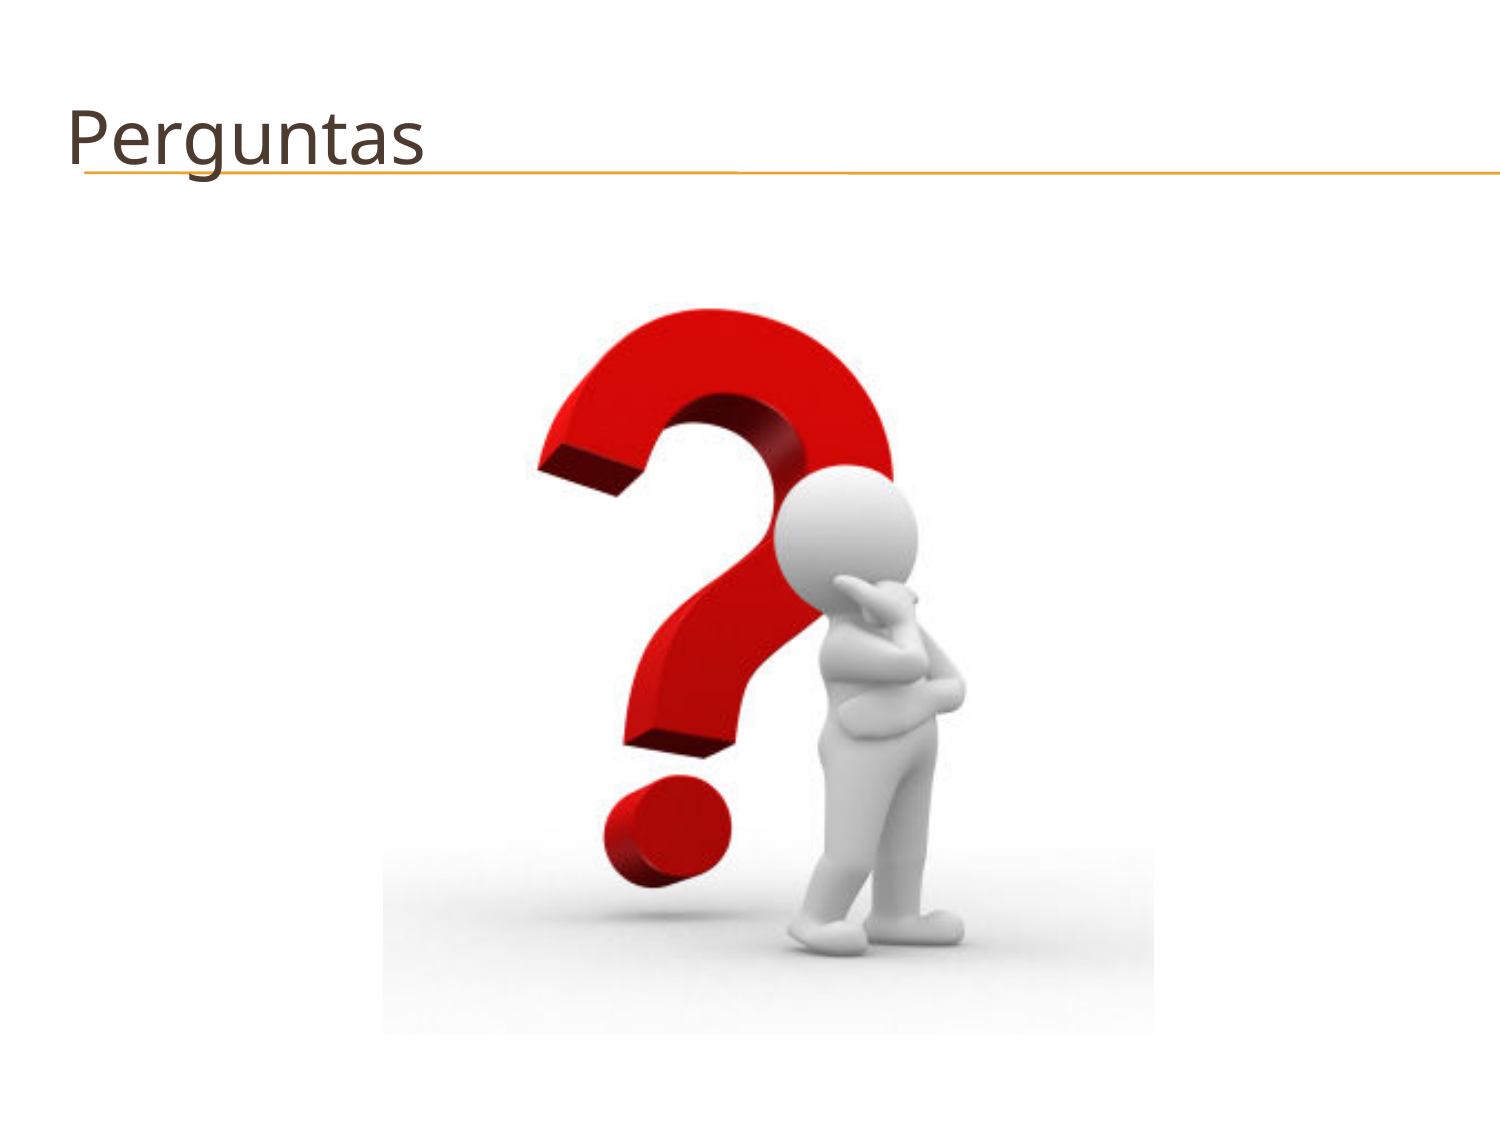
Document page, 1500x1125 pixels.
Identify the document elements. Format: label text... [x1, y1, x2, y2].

title Perguntas [50, 75, 1476, 213]
picture [383, 267, 1154, 1035]
